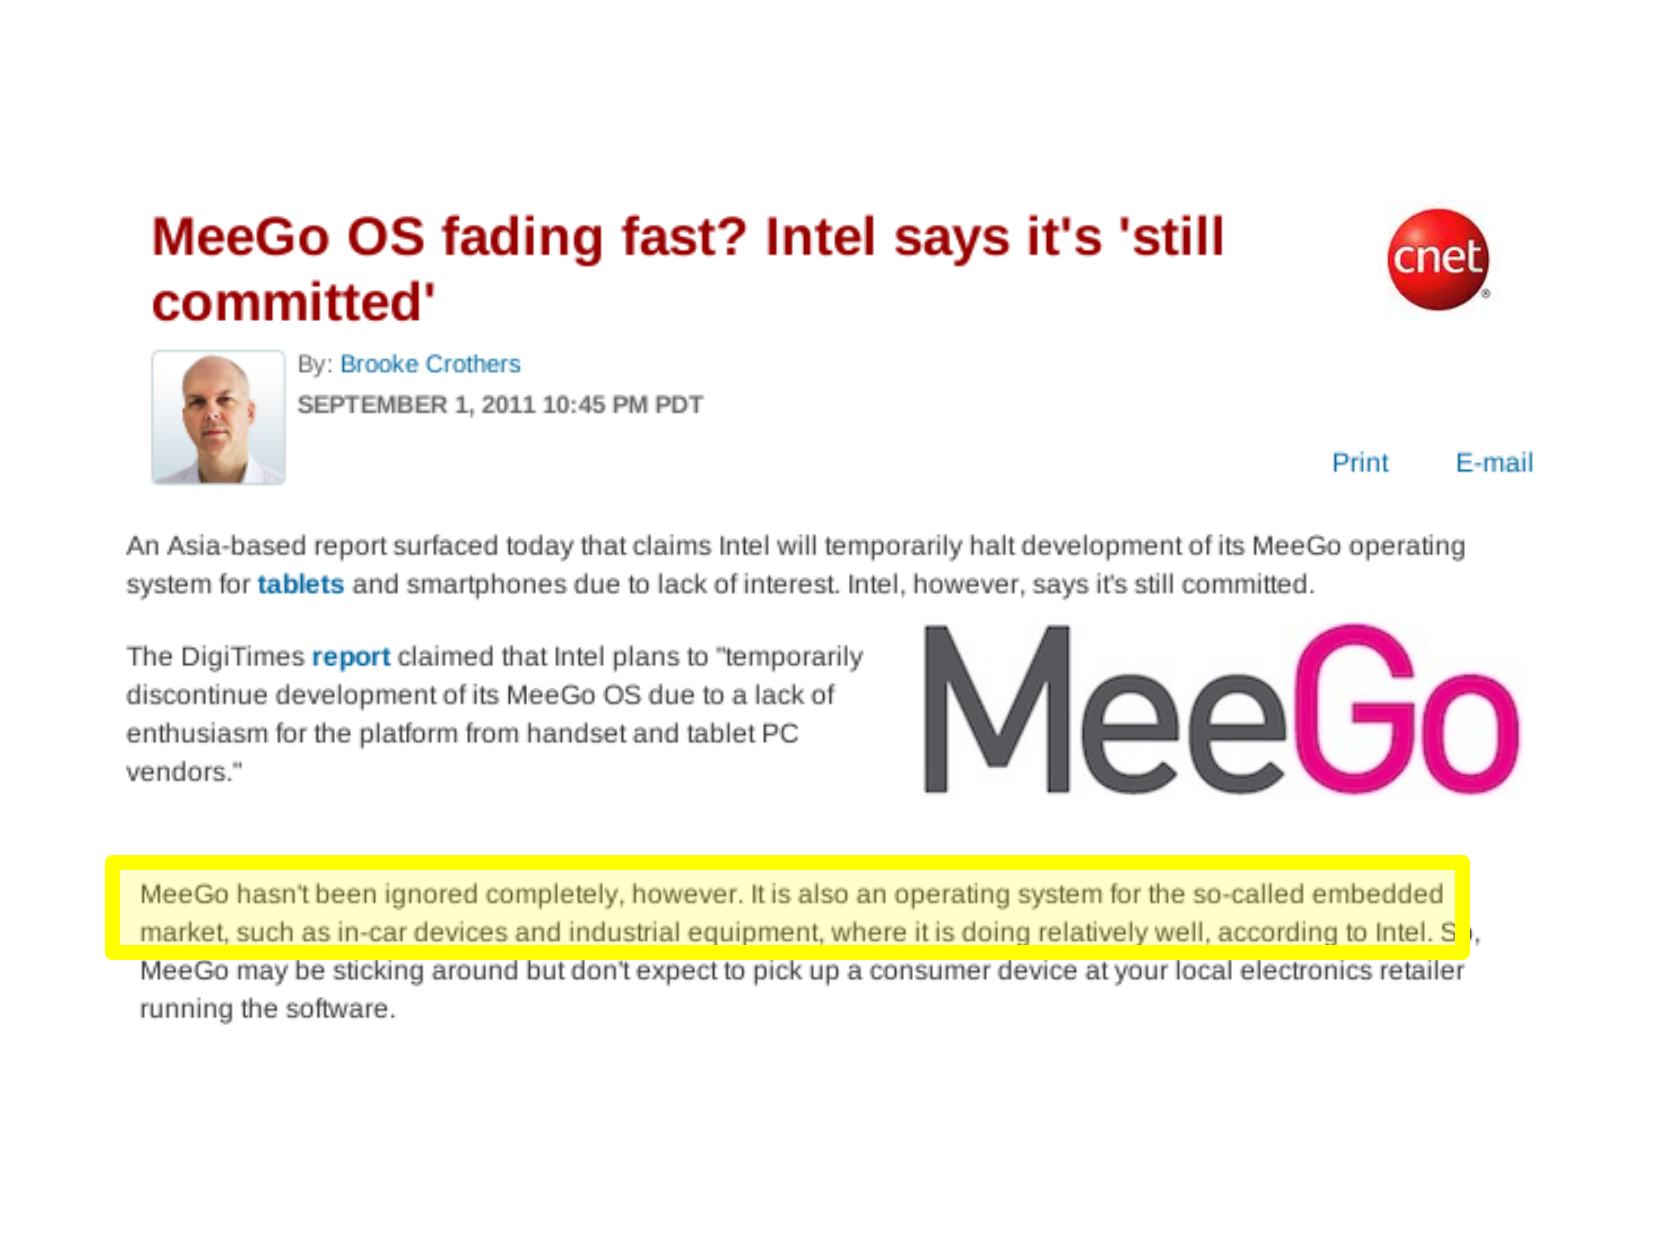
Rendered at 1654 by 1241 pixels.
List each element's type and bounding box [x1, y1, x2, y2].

picture [118, 200, 1544, 504]
picture [118, 526, 1544, 820]
text_box [112, 862, 1463, 953]
picture [118, 861, 1544, 1034]
